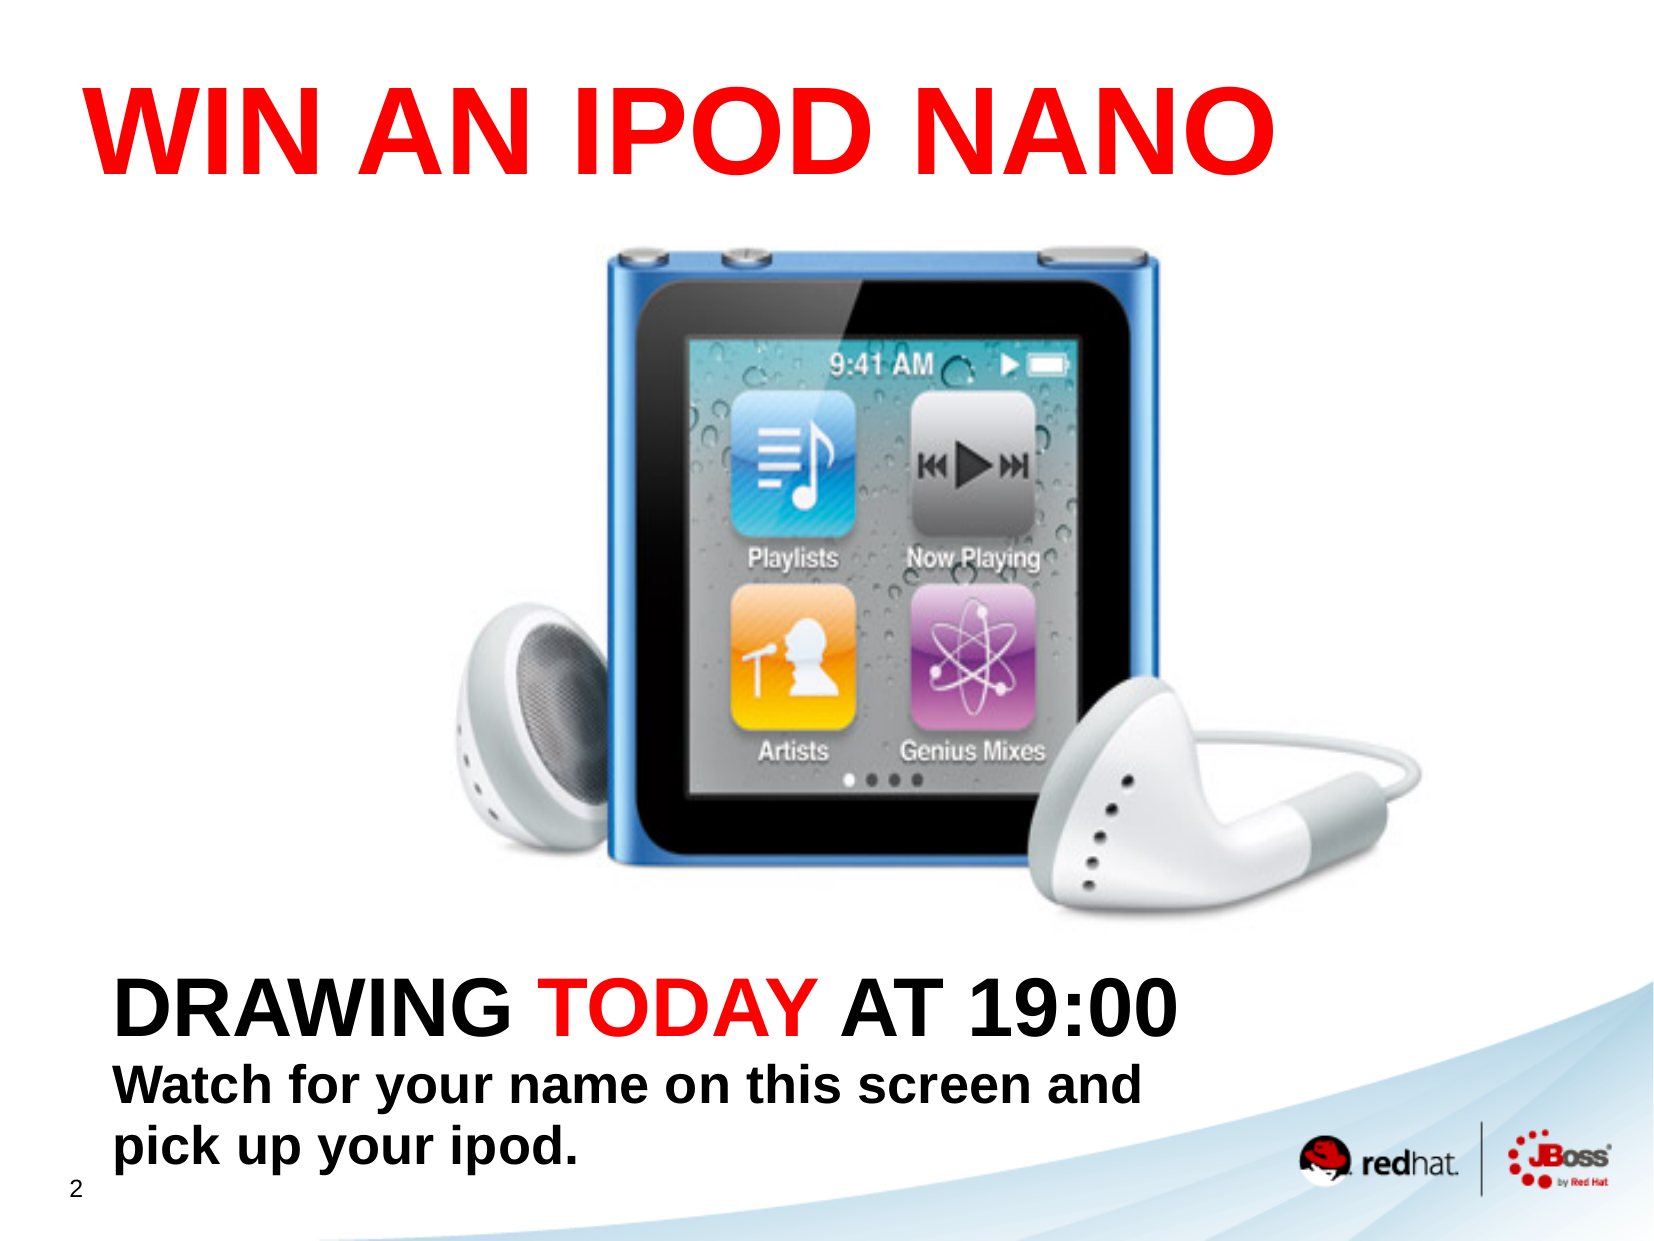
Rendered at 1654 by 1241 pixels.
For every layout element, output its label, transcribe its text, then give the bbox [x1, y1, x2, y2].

picture [0, 0, 1654, 1241]
title DRAWING TODAY AT 19:00 Watch for your name on this screen and pick up your ipod. [112, 961, 1601, 1176]
title WIN AN IPOD NANO [82, 37, 1571, 226]
